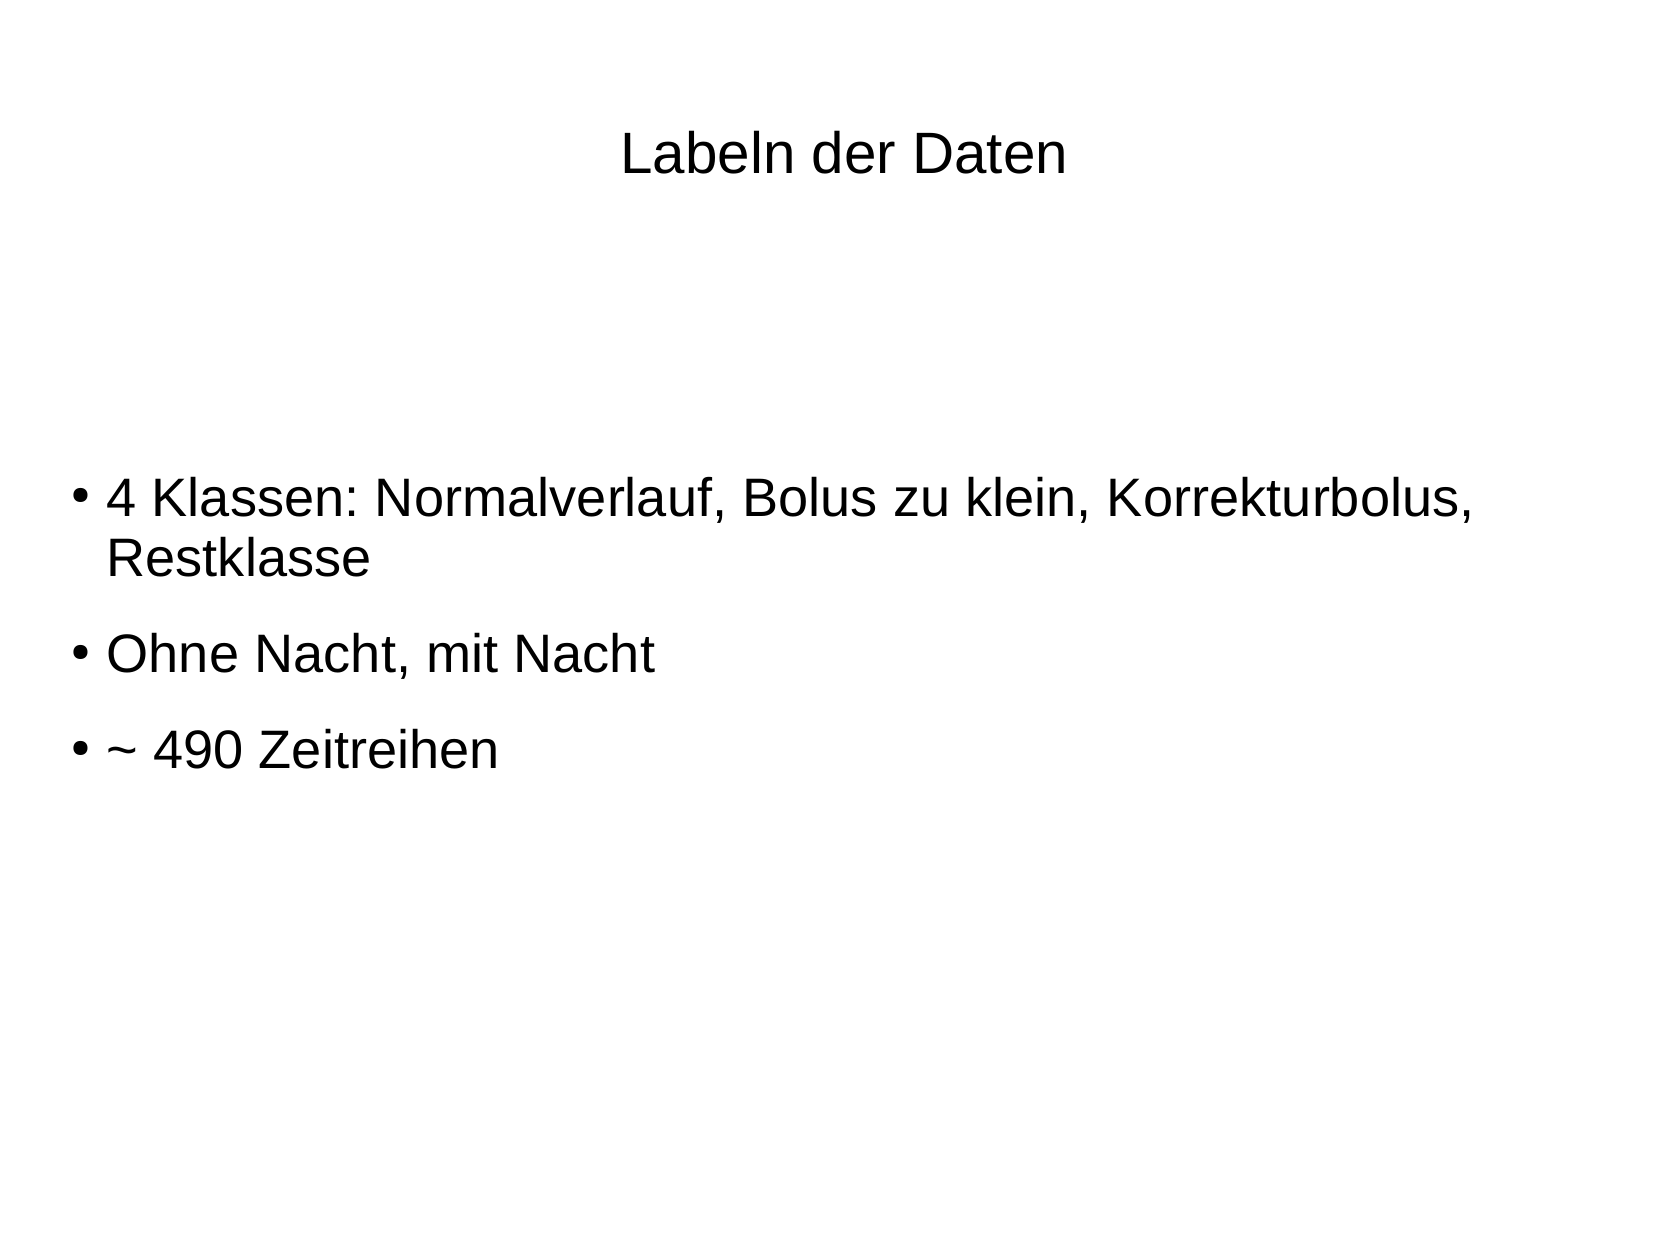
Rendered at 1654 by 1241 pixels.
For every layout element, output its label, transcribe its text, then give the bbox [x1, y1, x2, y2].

title Labeln der Daten [82, 49, 1571, 257]
subtitle 4 Klassen: Normalverlauf, Bolus zu klein, Korrekturbolus, Restklasse Ohne Nacht, mit Nacht ~ 490 Zeitreihen [70, 261, 1560, 1161]
